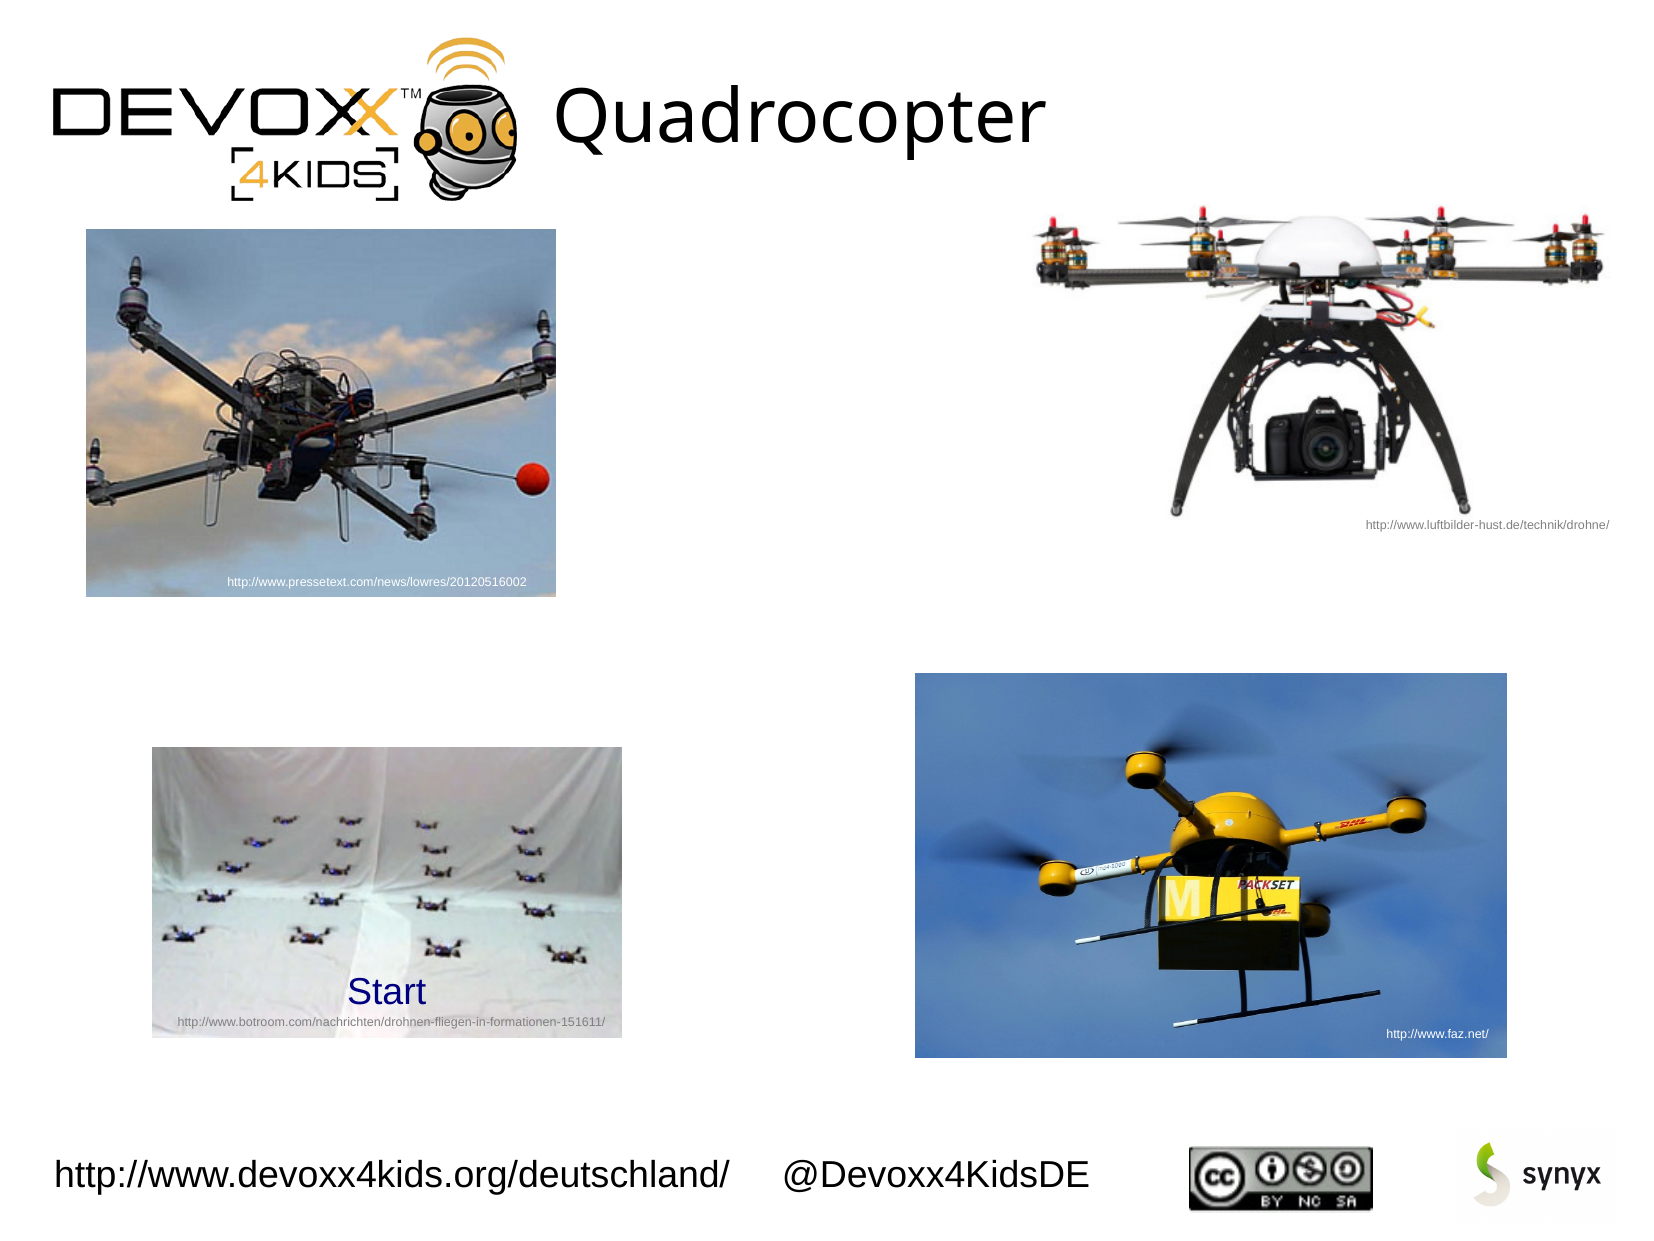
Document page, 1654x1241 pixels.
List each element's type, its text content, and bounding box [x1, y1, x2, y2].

picture [915, 673, 1507, 1058]
text_box http://www.pressetext.com/news/lowres/20120516002 [212, 567, 542, 597]
text_box http://www.luftbilder-hust.de/technik/drohne/ [1351, 510, 1625, 540]
picture [86, 229, 556, 597]
picture [1022, 173, 1613, 531]
text_box http://www.botroom.com/nachrichten/drohnen-fliegen-in-formationen-151611/ [162, 1007, 622, 1038]
picture [53, 37, 517, 201]
picture [152, 747, 622, 962]
picture [1455, 1128, 1616, 1223]
picture [152, 1024, 162, 1038]
picture [1189, 1146, 1373, 1213]
text_box http://www.faz.net/ [1371, 1019, 1524, 1058]
text_box Start [152, 962, 622, 1024]
title Quadrocopter [537, 60, 1595, 302]
